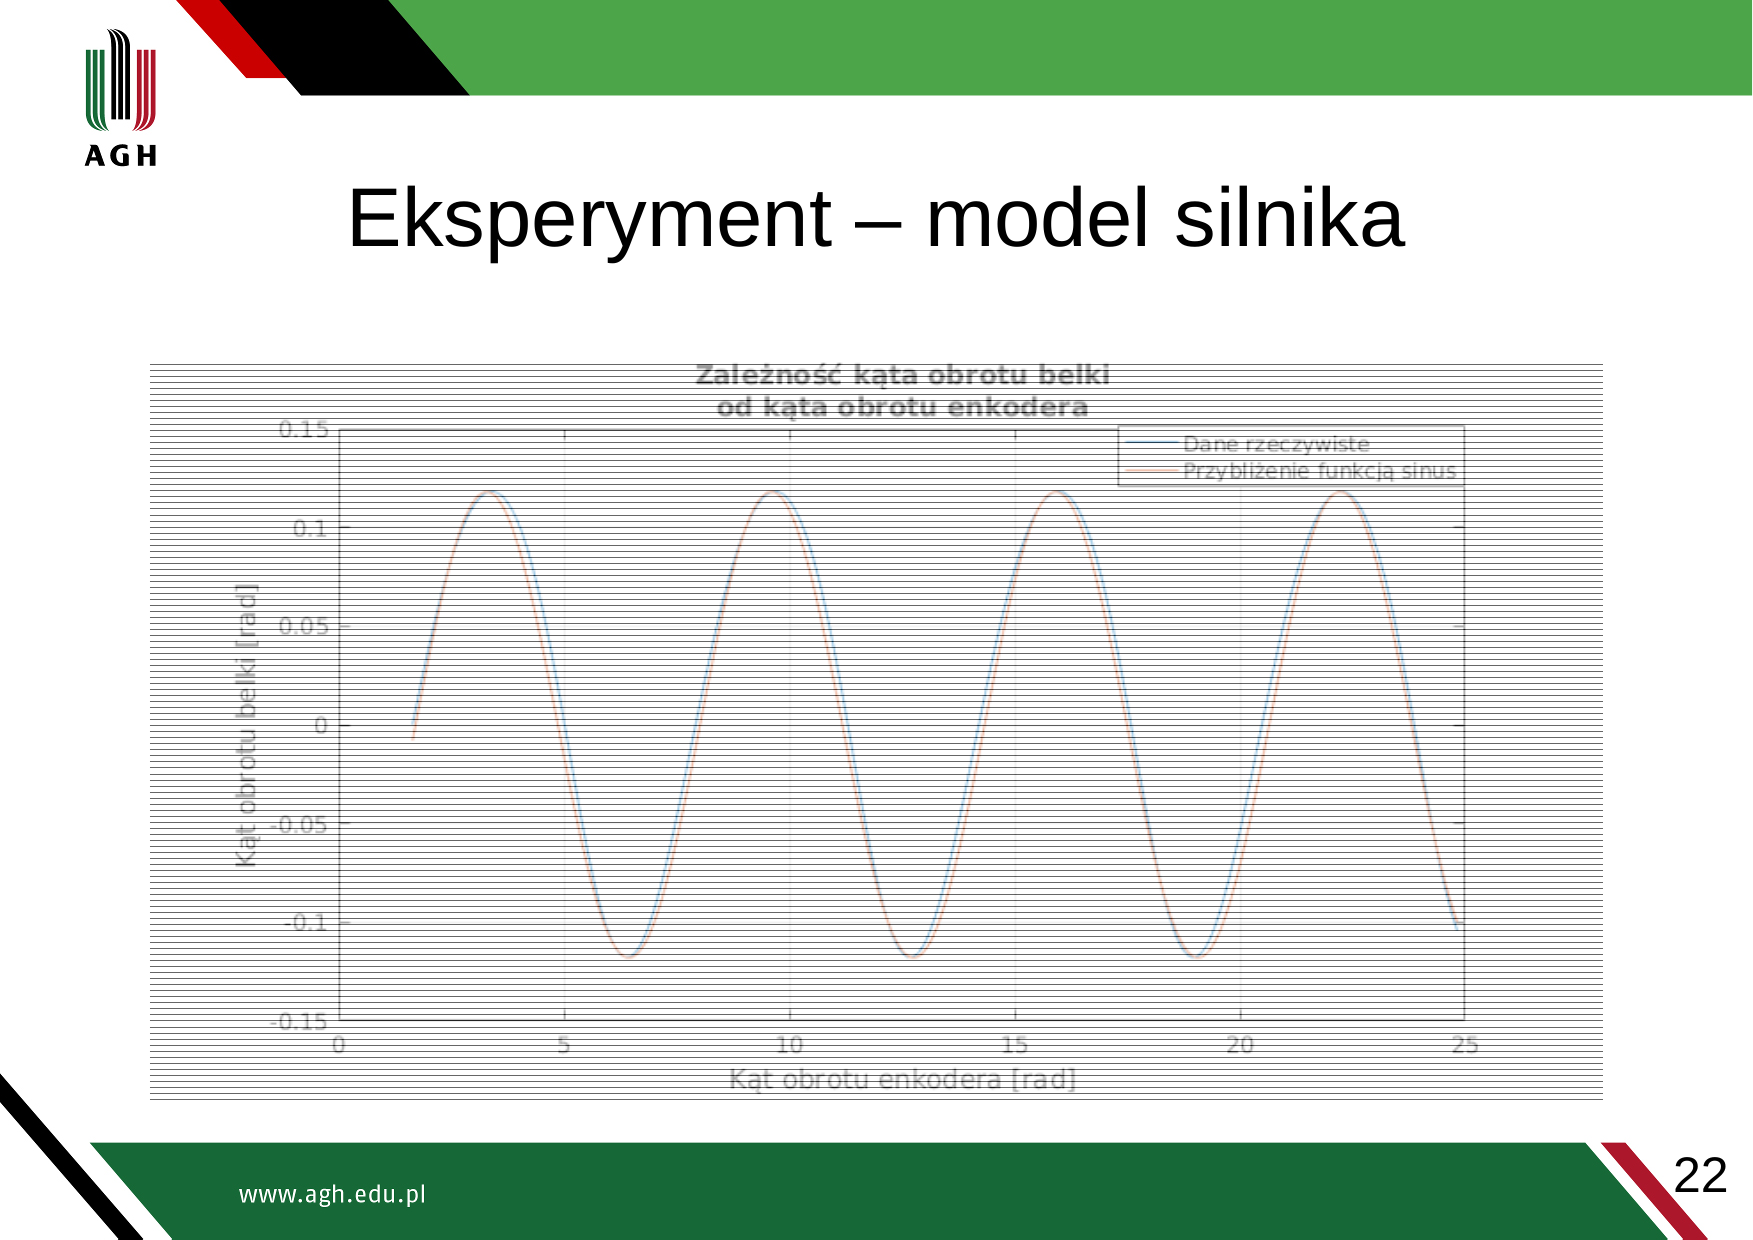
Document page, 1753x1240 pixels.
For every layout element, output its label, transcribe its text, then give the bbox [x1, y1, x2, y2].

title Eksperyment – model silnika [131, 110, 1622, 317]
picture [0, 0, 1753, 1240]
